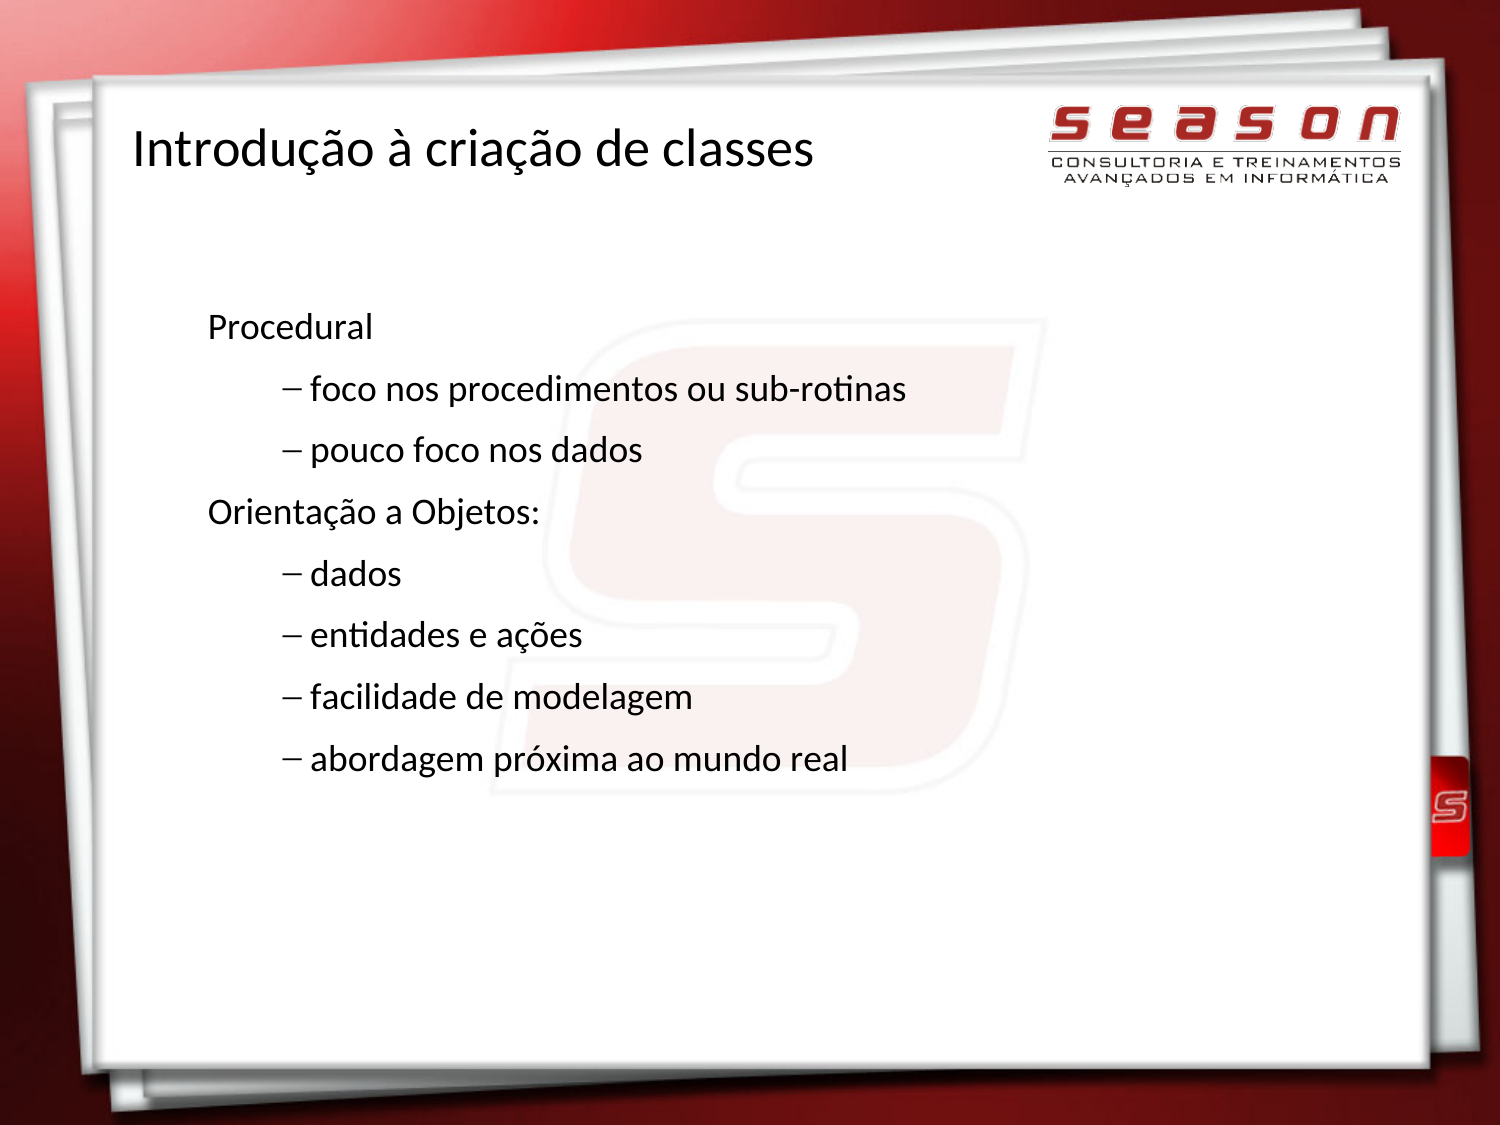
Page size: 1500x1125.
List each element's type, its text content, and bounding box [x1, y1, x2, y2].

picture [0, 0, 1500, 1125]
text_box Procedural foco nos procedimentos ou sub-rotinas pouco foco nos dados Orientação a Objetos: dados entidades e ações facilidade de modelagem abordagem próxima ao mundo real [207, 277, 1328, 804]
title Introdução à criação de classes [118, 33, 1394, 257]
